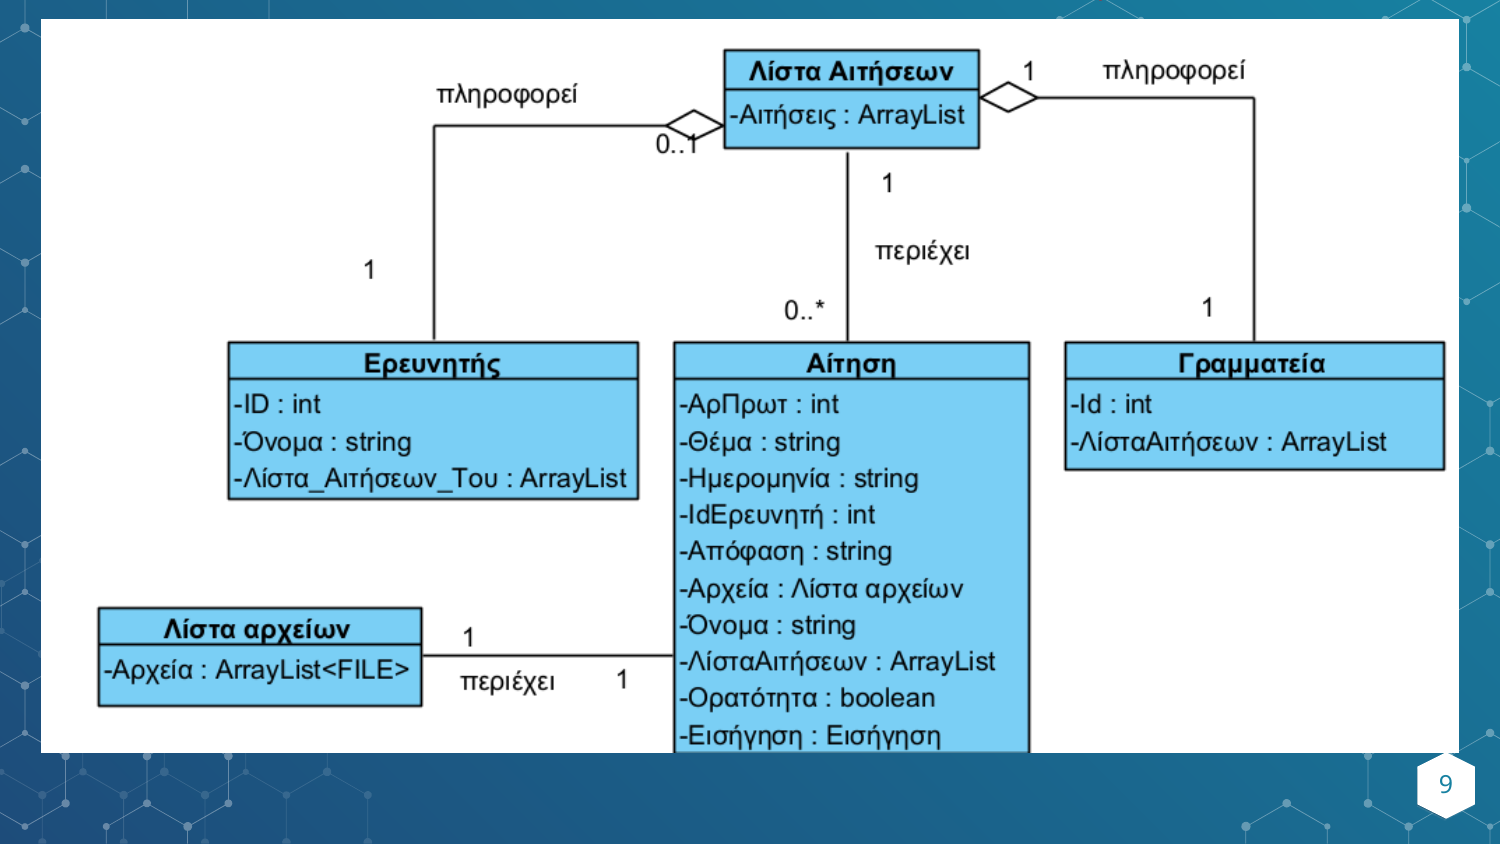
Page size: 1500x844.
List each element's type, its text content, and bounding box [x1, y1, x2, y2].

slide_number <αριθμός> [1417, 752, 1475, 819]
picture [41, 19, 1459, 753]
